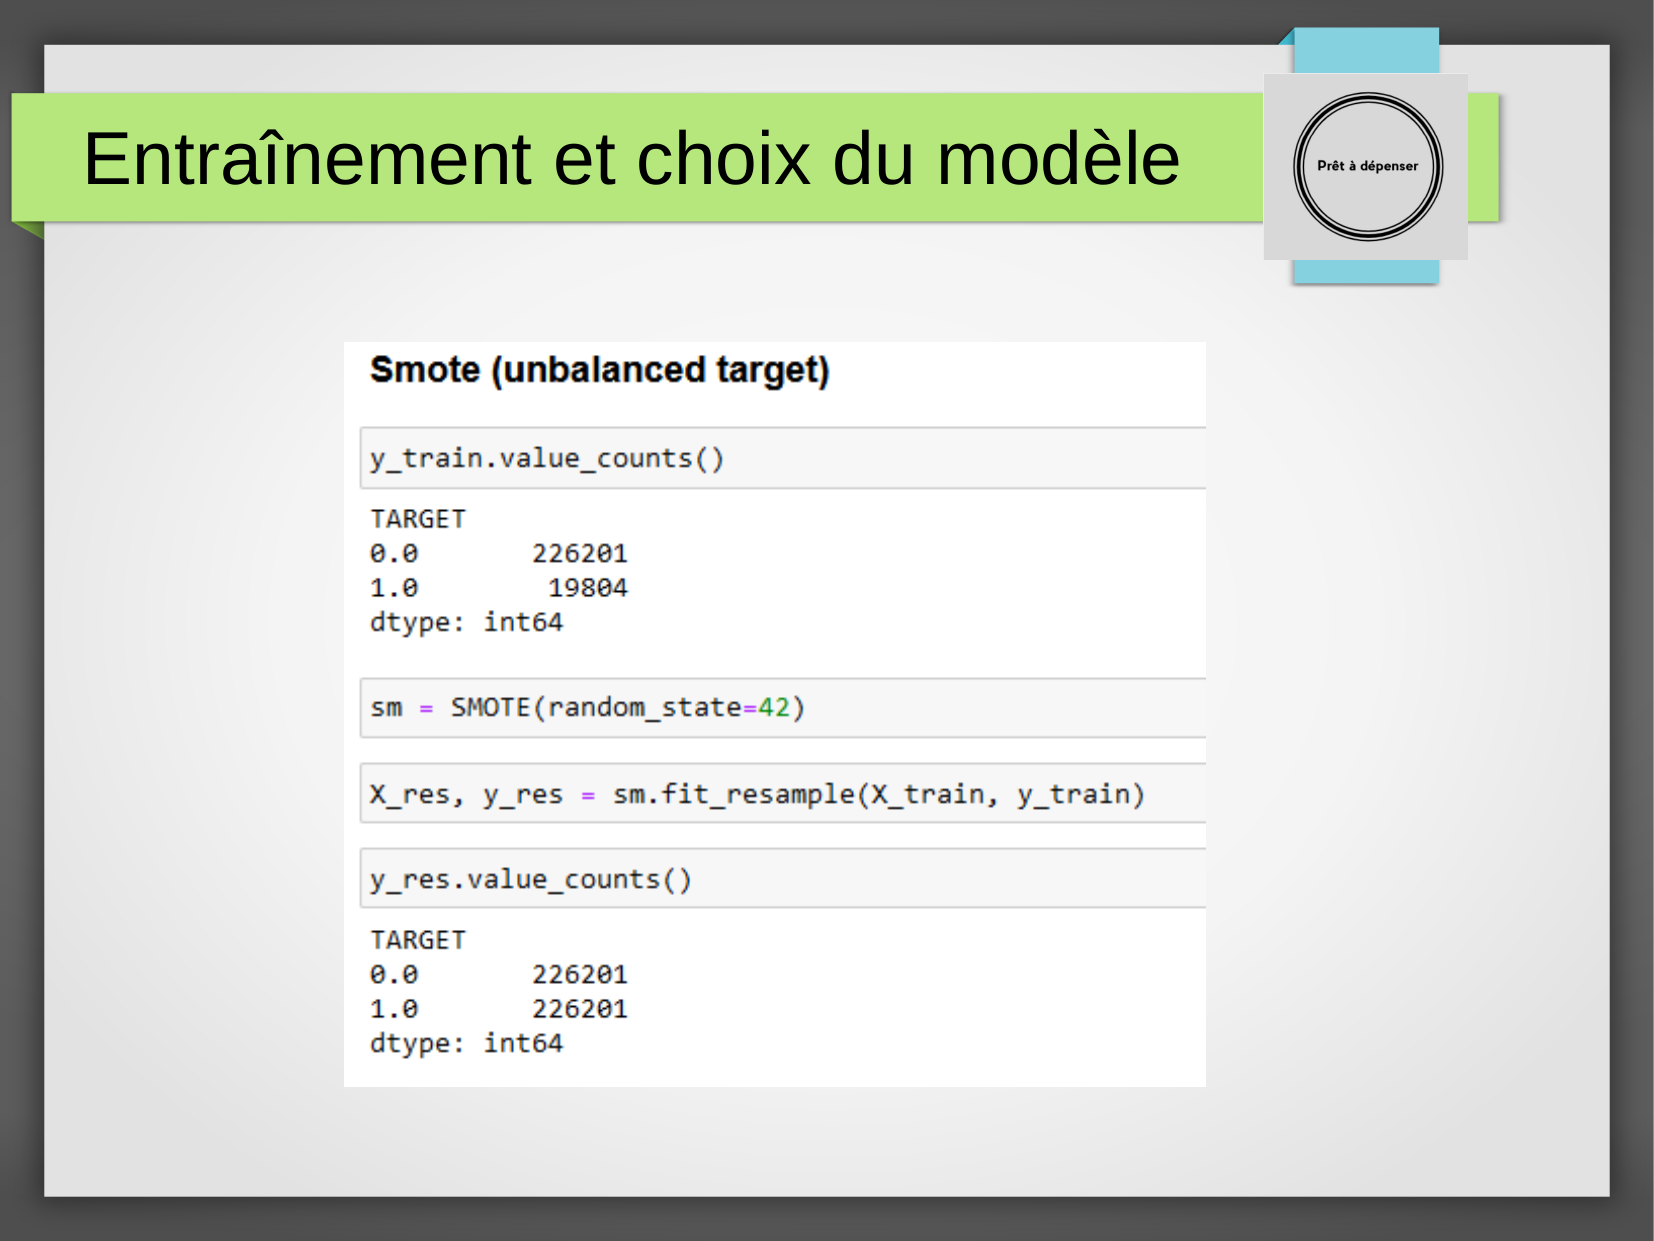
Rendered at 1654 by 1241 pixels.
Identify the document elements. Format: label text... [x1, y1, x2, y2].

title Entraînement et choix du modèle [82, 116, 1263, 201]
picture [0, 0, 1654, 1241]
